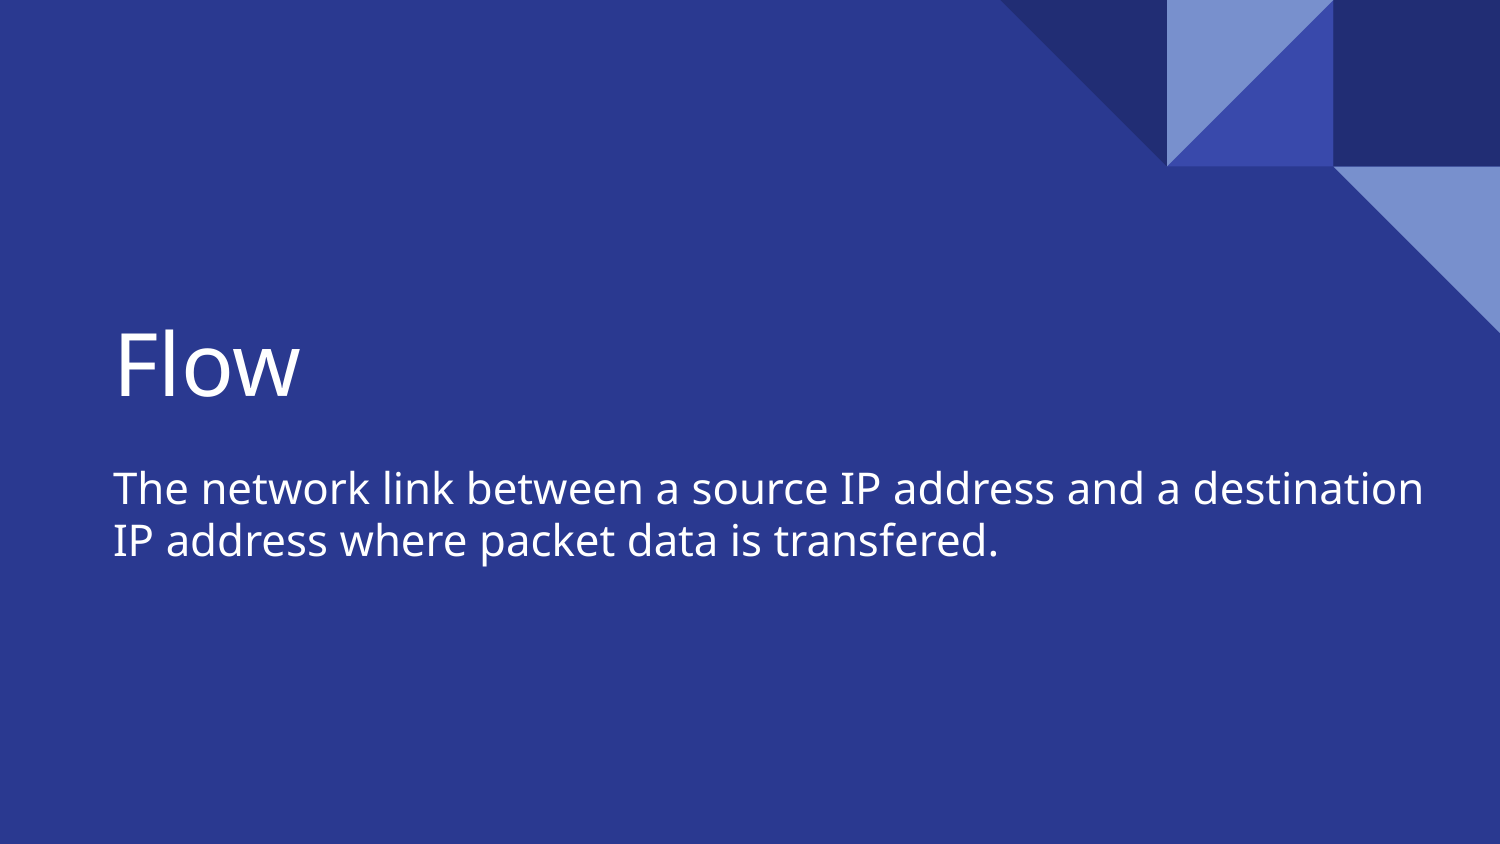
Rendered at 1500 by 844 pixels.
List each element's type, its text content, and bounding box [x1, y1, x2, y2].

subtitle The network link between a source IP address and a destination IP address where packet data is transfered. [98, 445, 1447, 517]
title Flow [98, 291, 1447, 429]
